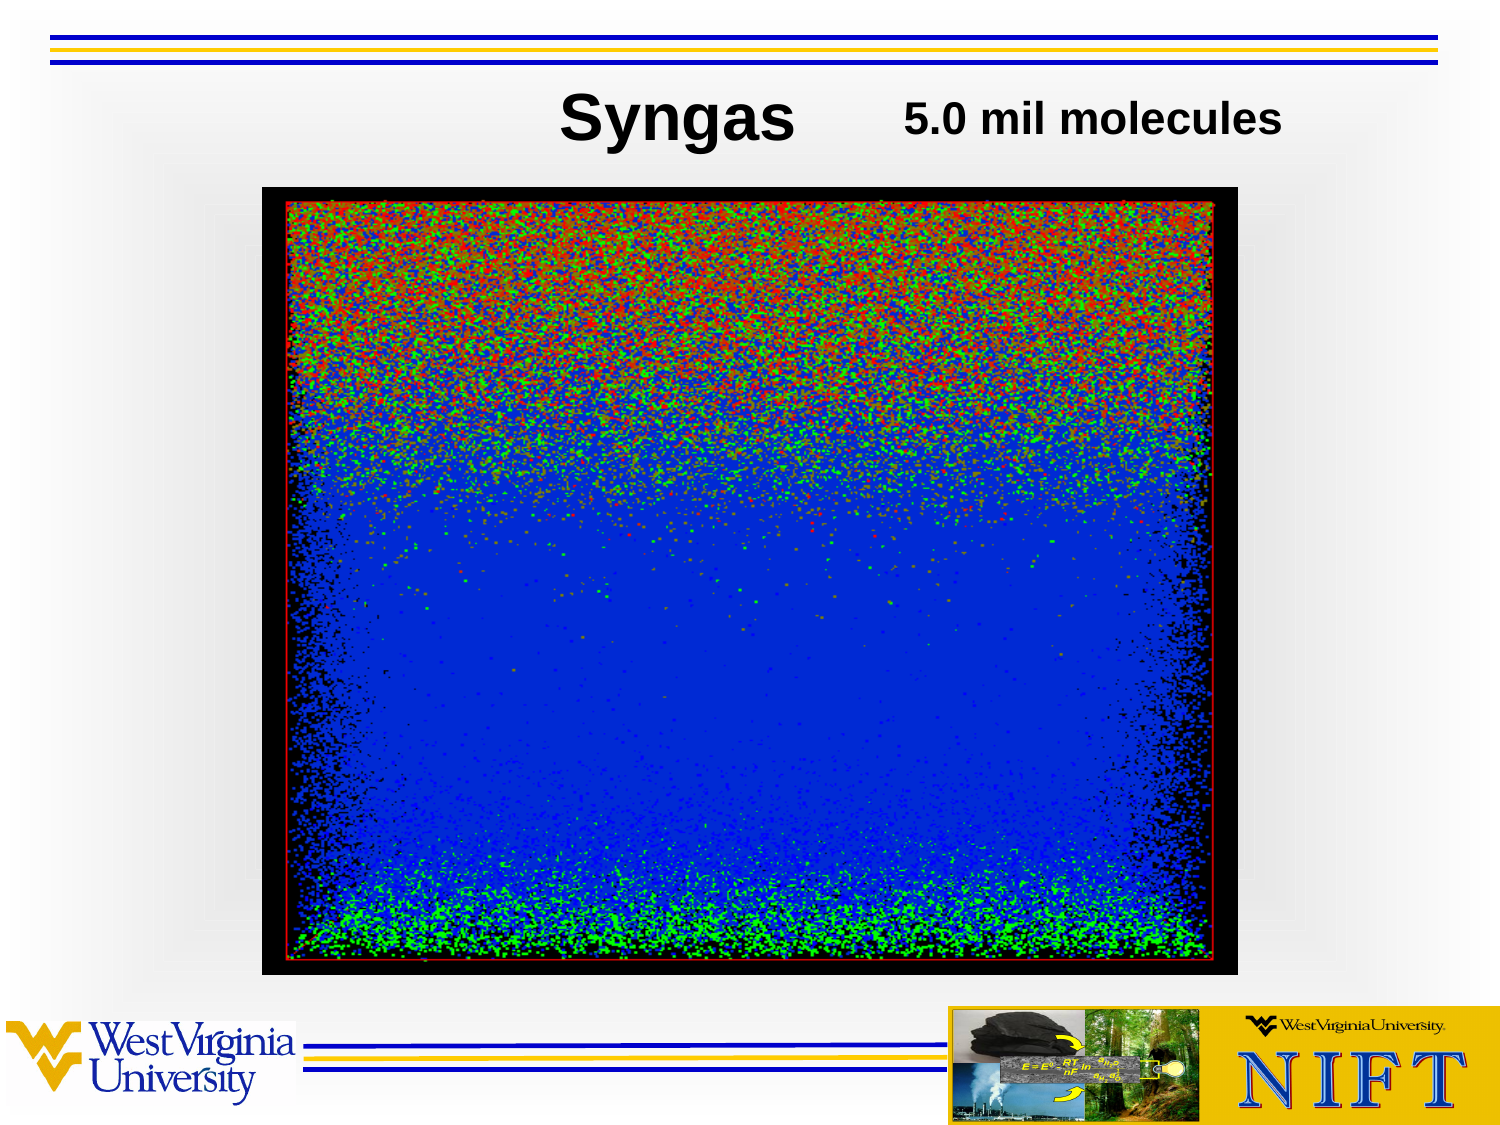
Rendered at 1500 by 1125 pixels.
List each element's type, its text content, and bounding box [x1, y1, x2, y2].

picture [262, 187, 1238, 976]
picture [948, 1006, 1500, 1125]
title Syngas [340, 56, 1016, 178]
text_box 5.0 mil molecules [888, 85, 1311, 152]
